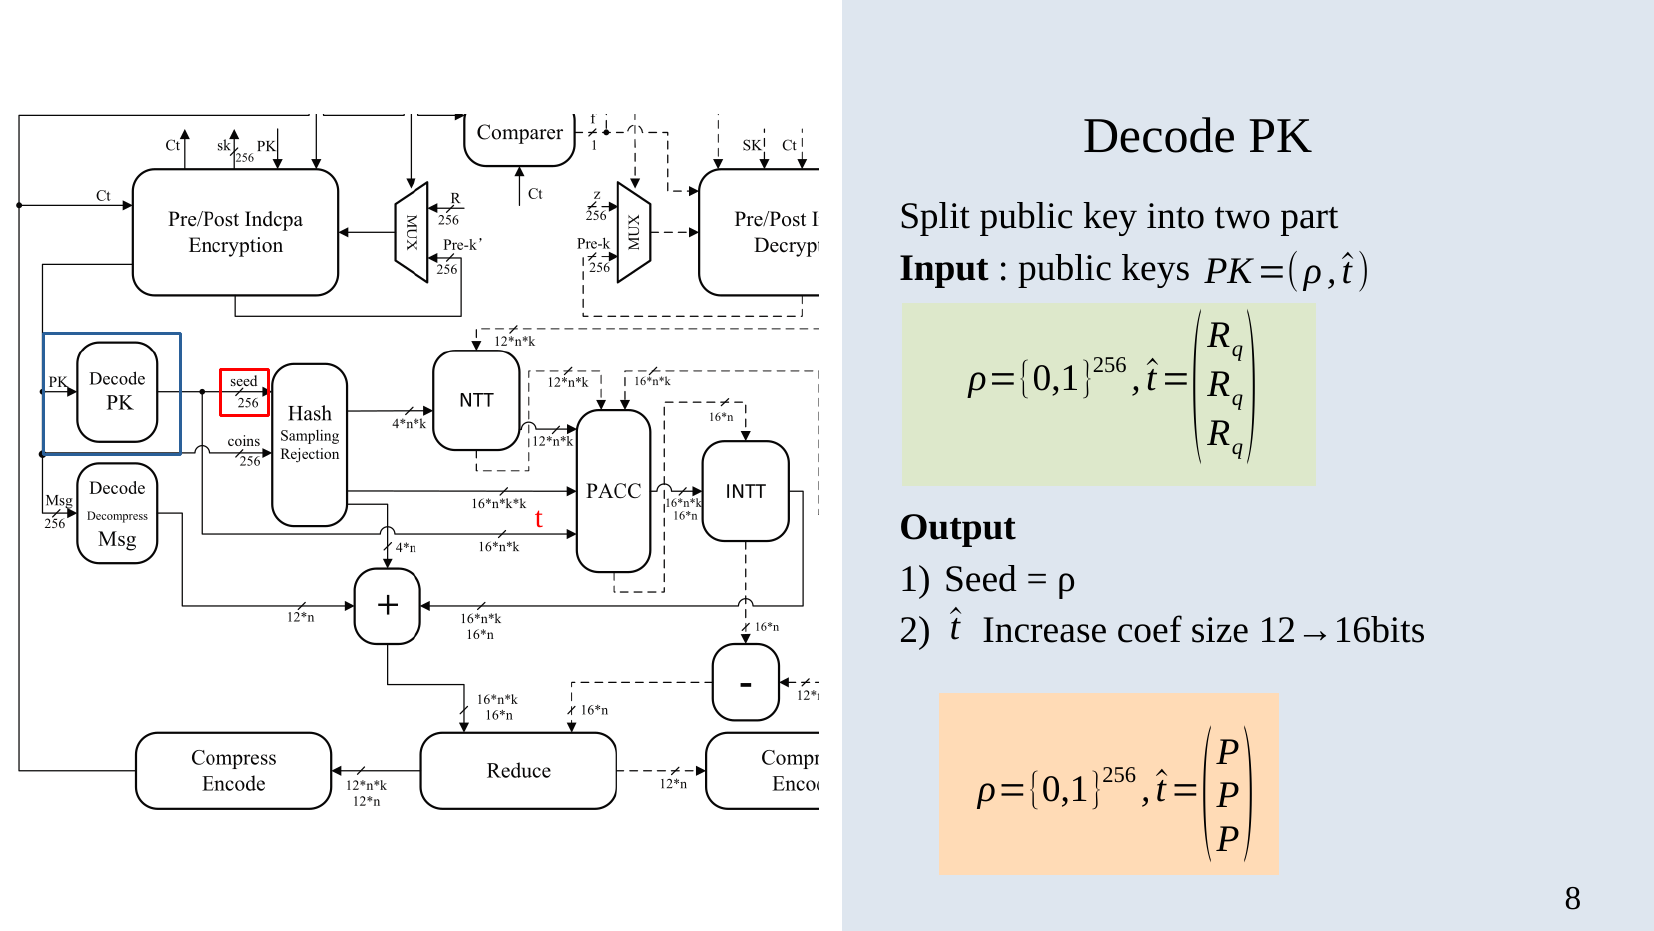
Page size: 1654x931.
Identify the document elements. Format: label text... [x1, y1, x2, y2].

chart [948, 605, 964, 648]
title Decode PK [820, 81, 1576, 184]
text_box t [520, 491, 558, 542]
text_box [703, 0, 1654, 931]
text_box Split public key into two part Input : public keys Output Seed = ρ Increase coef size 12→16bits [884, 177, 1574, 658]
chart [965, 306, 1259, 467]
chart [1202, 249, 1370, 295]
text_box 8 [1549, 854, 1600, 925]
picture [10, 114, 819, 826]
chart [975, 724, 1255, 866]
